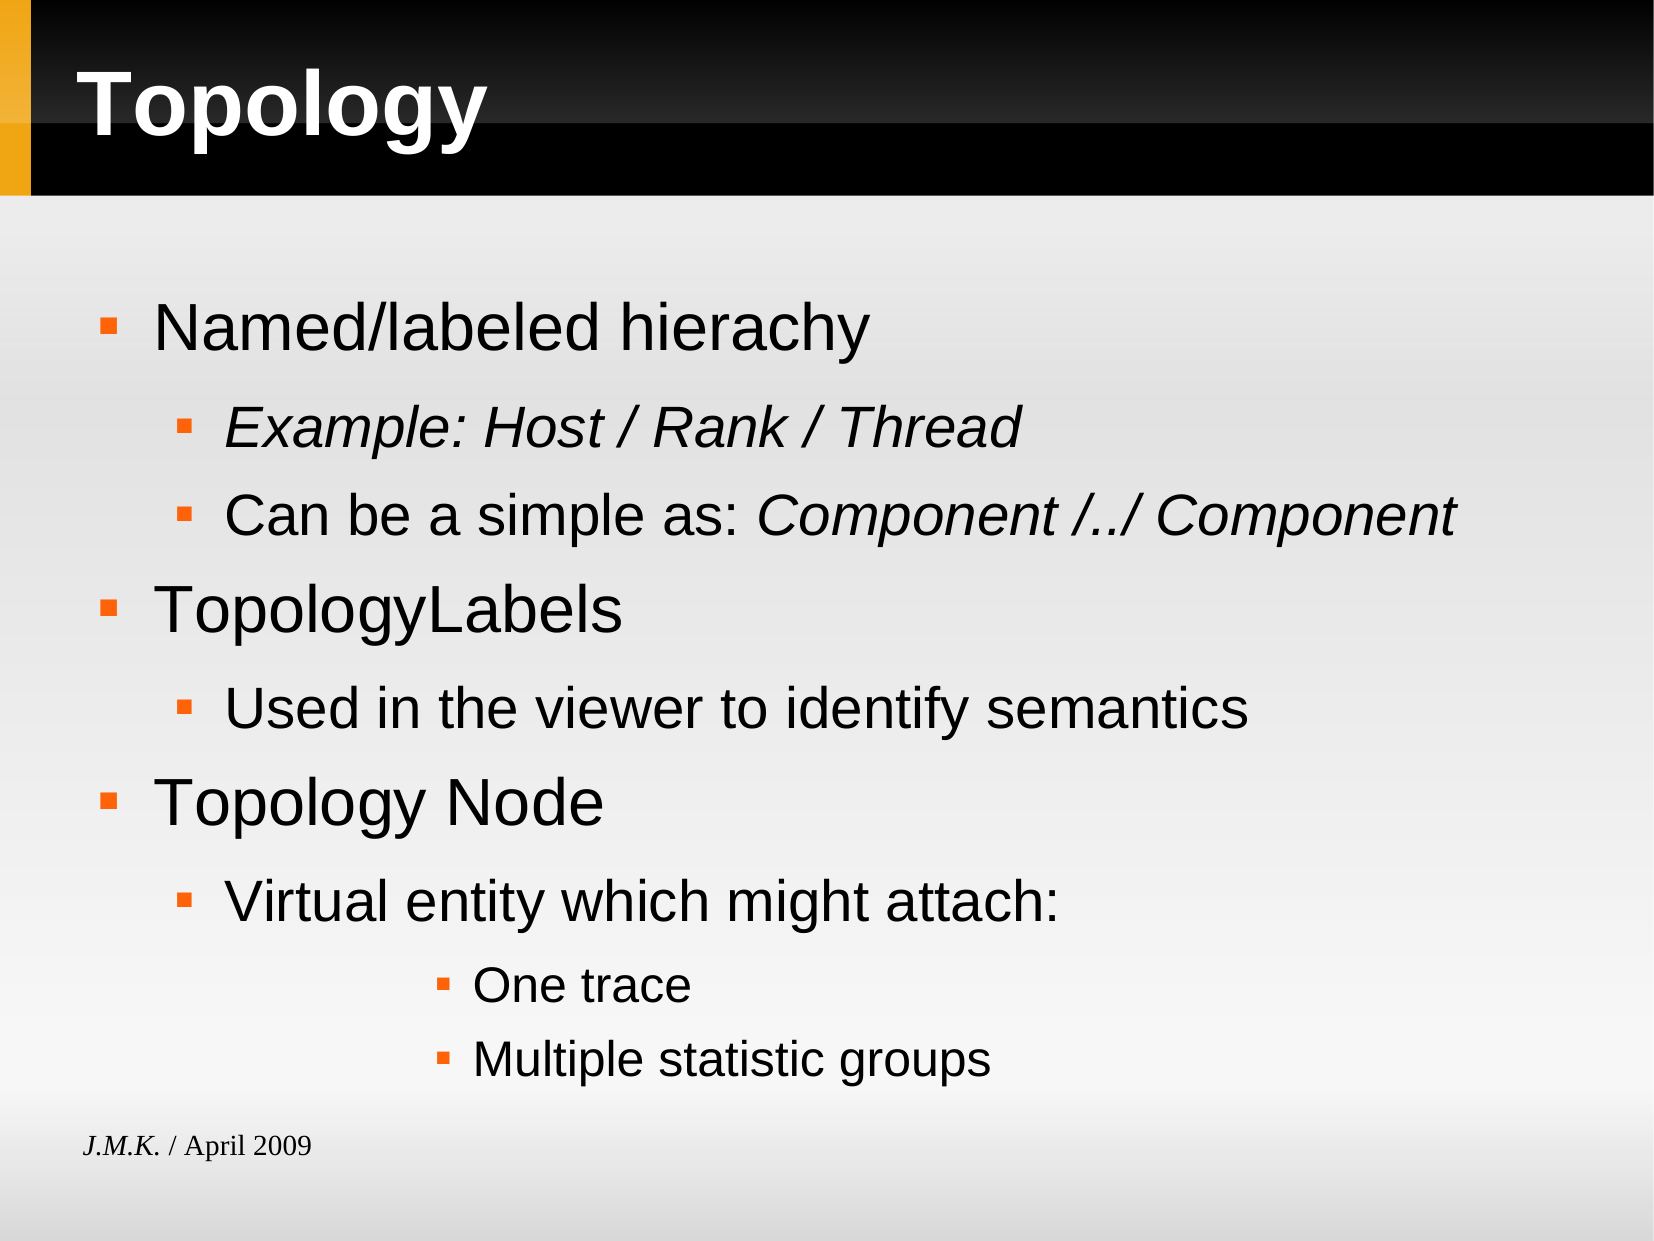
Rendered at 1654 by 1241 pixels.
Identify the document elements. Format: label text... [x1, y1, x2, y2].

title Topology [76, 0, 1565, 208]
list Named/labeled hierachy Example: Host / Rank / Thread Can be a simple as: Component /../ Component TopologyLabels Used in the viewer to identify semantics Topology Node Virtual entity which might attach: One trace Multiple statistic groups [82, 290, 1654, 1211]
picture [0, 0, 1654, 1241]
